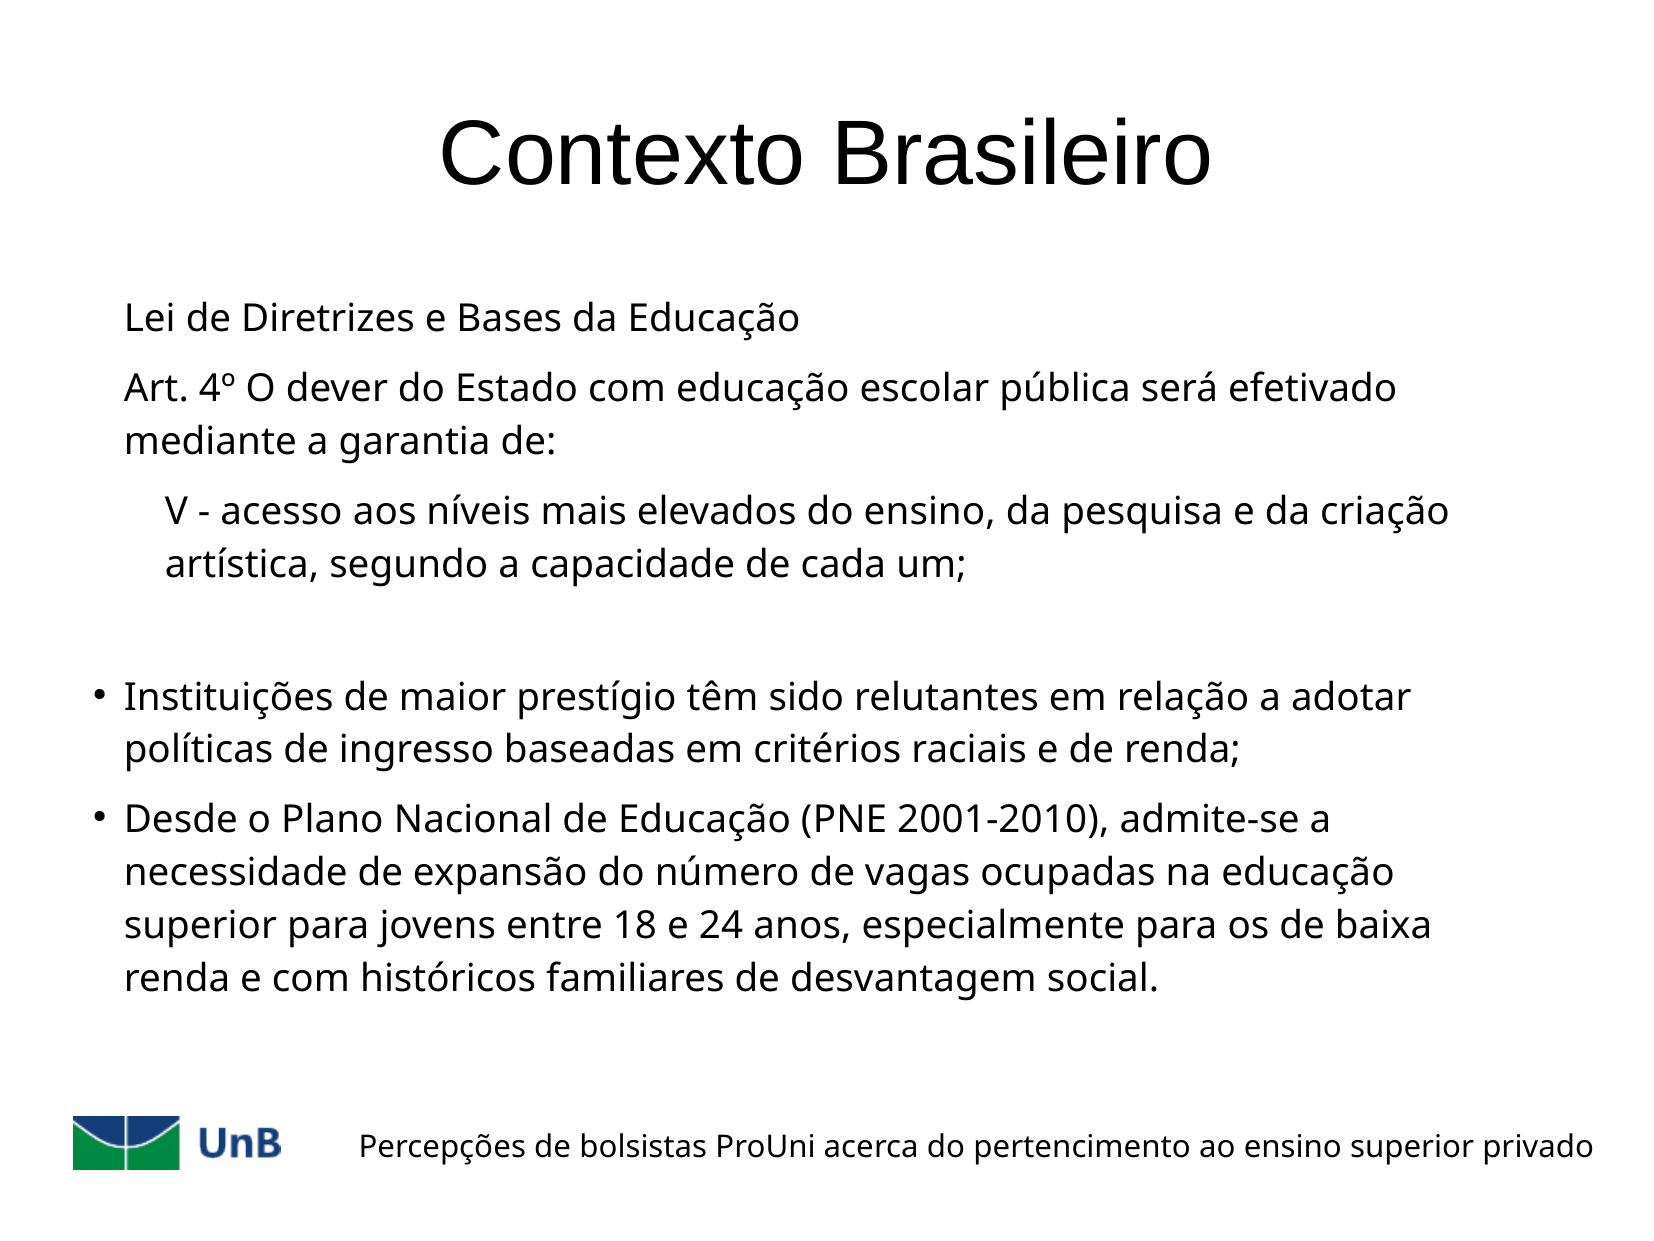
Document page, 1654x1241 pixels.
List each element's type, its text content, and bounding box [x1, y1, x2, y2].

title Contexto Brasileiro [82, 49, 1571, 257]
picture [73, 1116, 281, 1170]
list Lei de Diretrizes e Bases da Educação Art. 4º O dever do Estado com educação escolar pública será efetivado mediante a garantia de: V - acesso aos níveis mais elevados do ensino, da pesquisa e da criação artística, segundo a capacidade de cada um; Instituições de maior prestígio têm sido relutantes em relação a adotar políticas de ingresso baseadas em critérios raciais e de renda; Desde o Plano Nacional de Educação (PNE 2001-2010), admite-se a necessidade de expansão do número de vagas ocupadas na educação superior para jovens entre 18 e 24 anos, especialmente para os de baixa renda e com históricos familiares de desvantagem social. [82, 290, 1538, 1010]
text_box Percepções de bolsistas ProUni acerca do pertencimento ao ensino superior privado [343, 1116, 1554, 1166]
